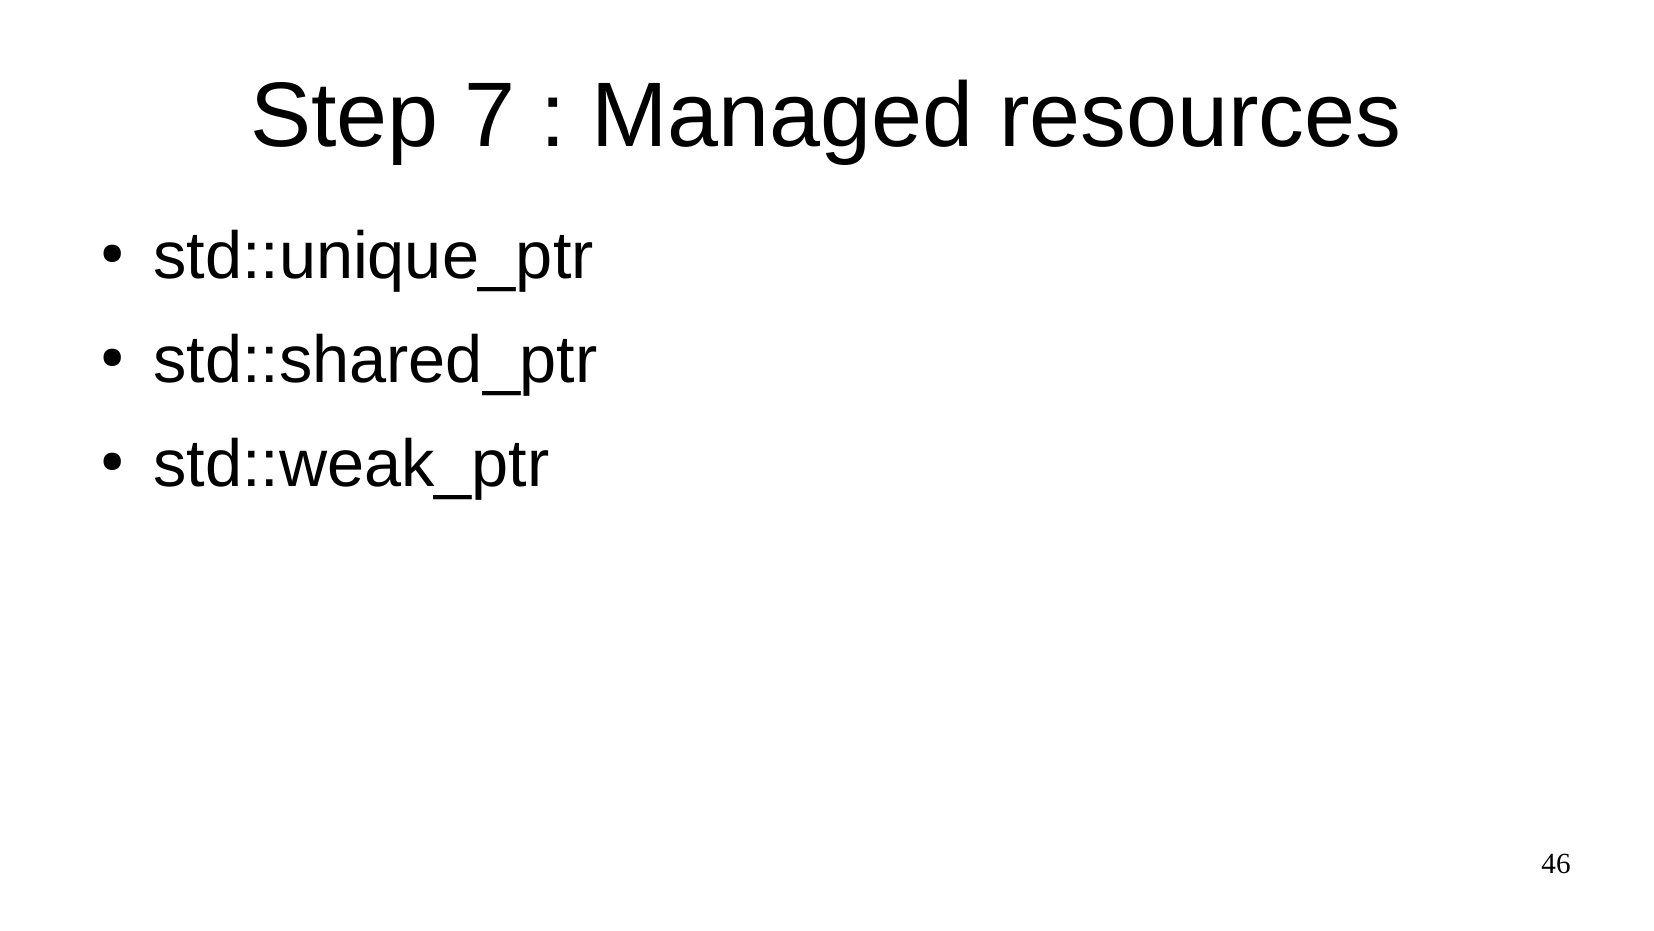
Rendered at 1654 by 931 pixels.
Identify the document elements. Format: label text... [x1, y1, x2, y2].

title Step 7 : Managed resources [82, 37, 1571, 193]
list std::unique_ptr std::shared_ptr std::weak_ptr [82, 217, 1571, 758]
